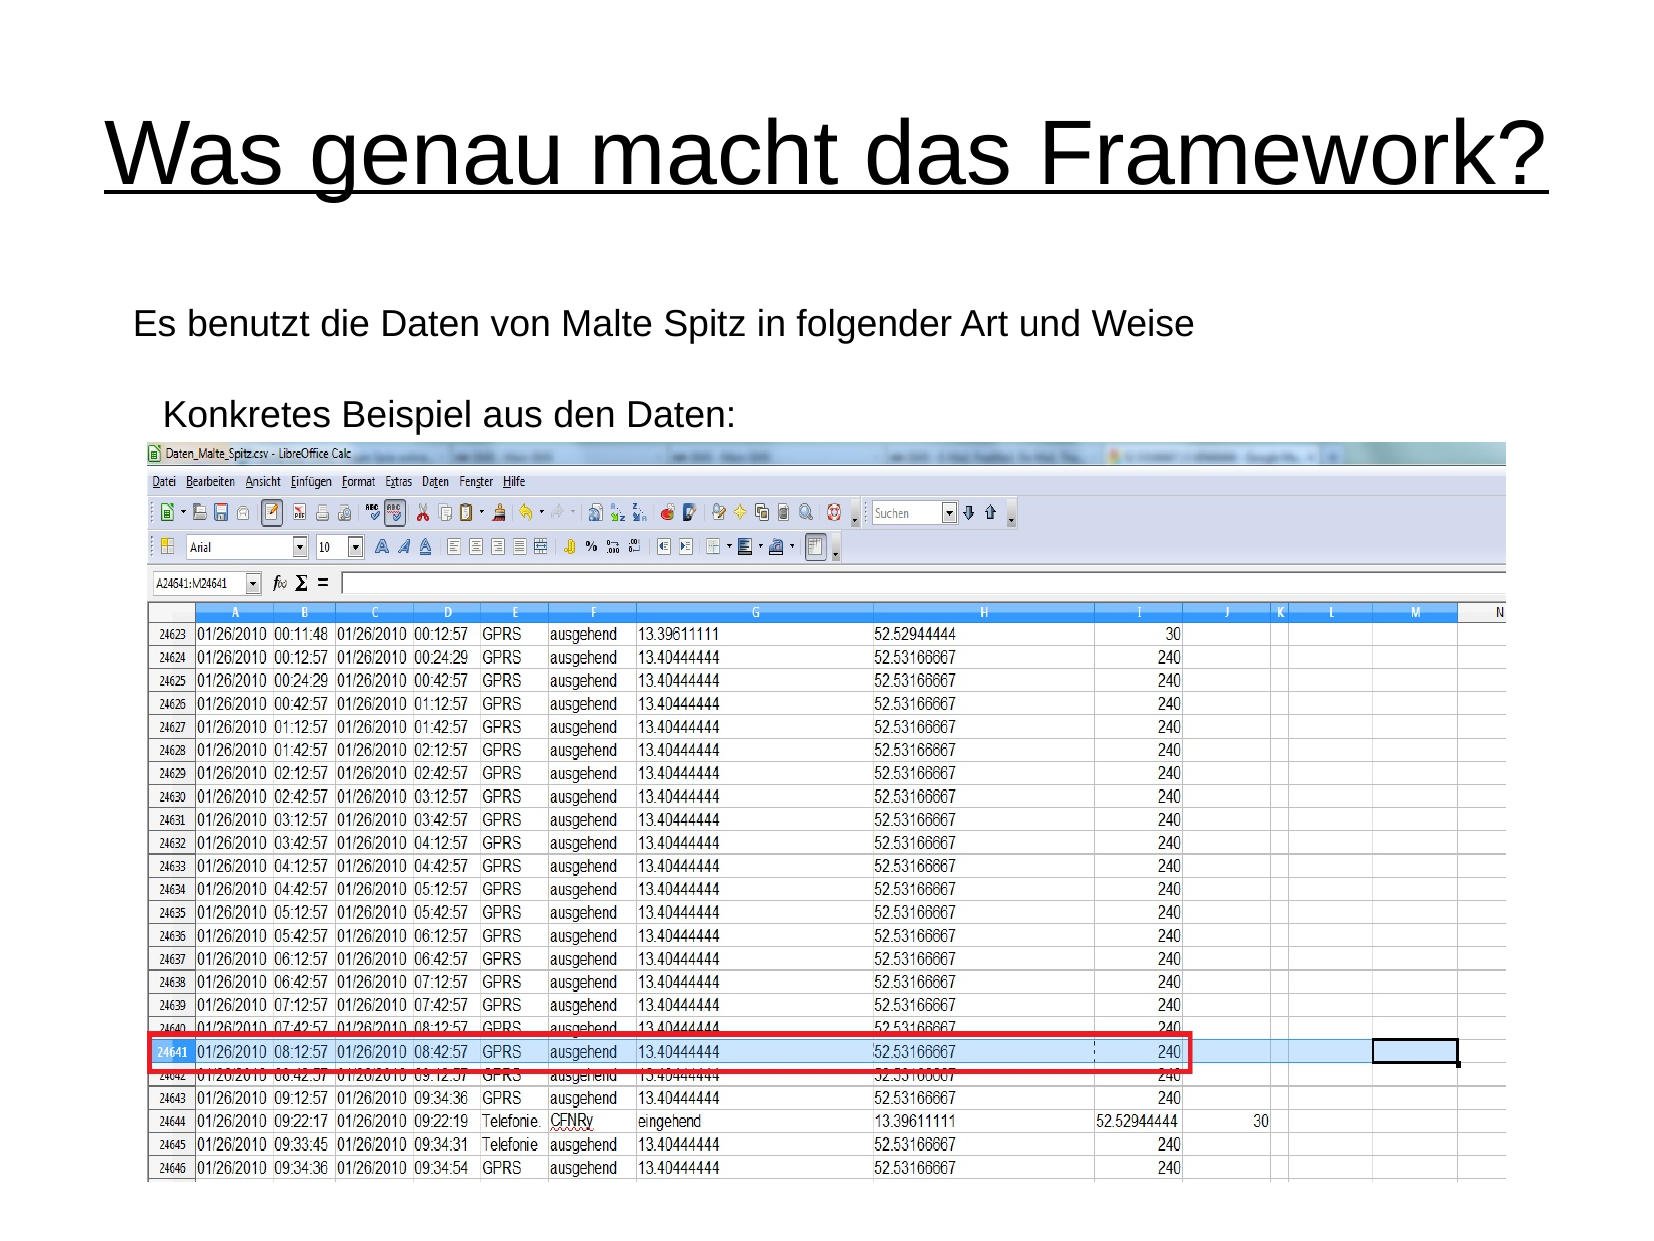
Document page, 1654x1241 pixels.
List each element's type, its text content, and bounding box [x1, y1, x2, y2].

text_box Es benutzt die Daten von Malte Spitz in folgender Art und Weise [118, 295, 1477, 473]
picture [147, 442, 1506, 1182]
text_box Konkretes Beispiel aus den Daten: [147, 386, 886, 442]
title Was genau macht das Framework? [82, 49, 1571, 257]
